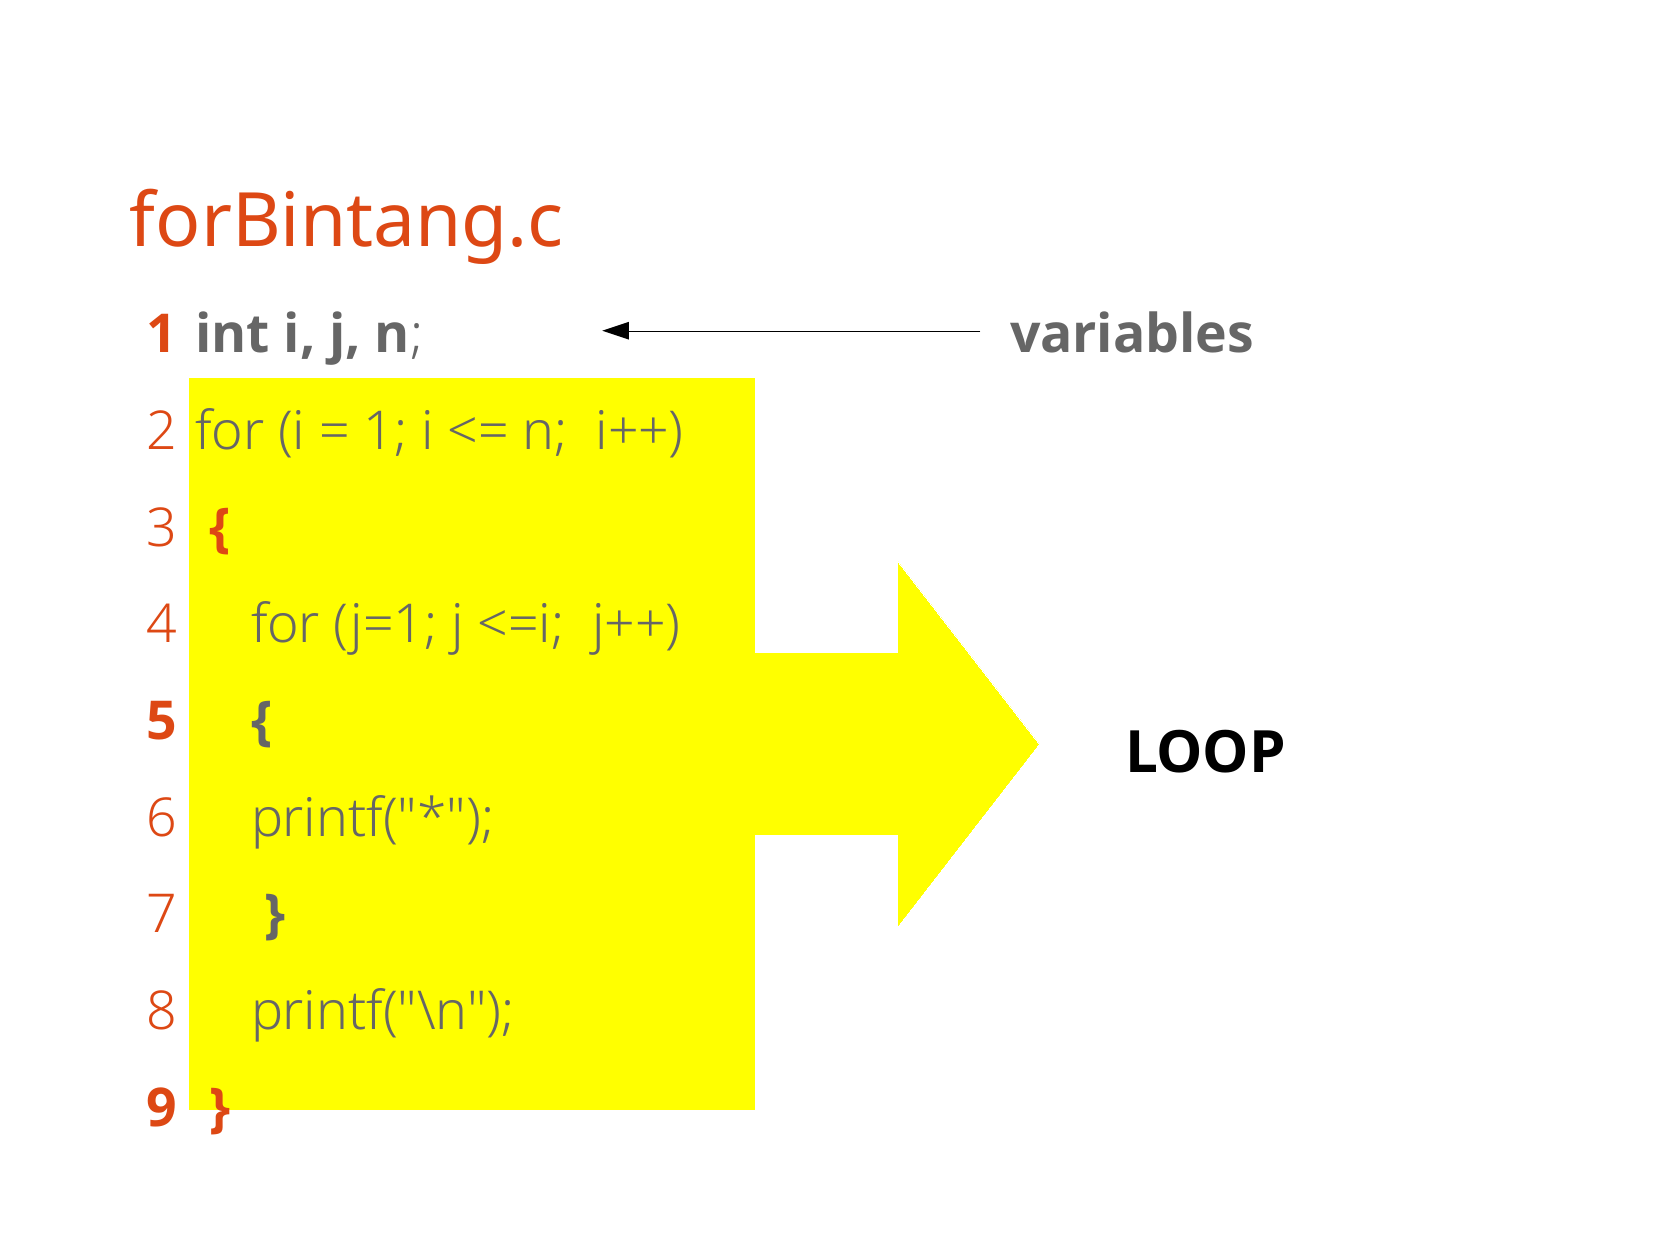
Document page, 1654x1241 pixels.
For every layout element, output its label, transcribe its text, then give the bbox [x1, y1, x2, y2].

text_box LOOP [1074, 702, 1376, 798]
title forBintang.c [129, 153, 1518, 281]
list int i, j, n; variables for (i = 1; i <= n; i++) { for (j=1; j <=i; j++) { printf("*"); } printf("\n"); } [129, 295, 1518, 1146]
